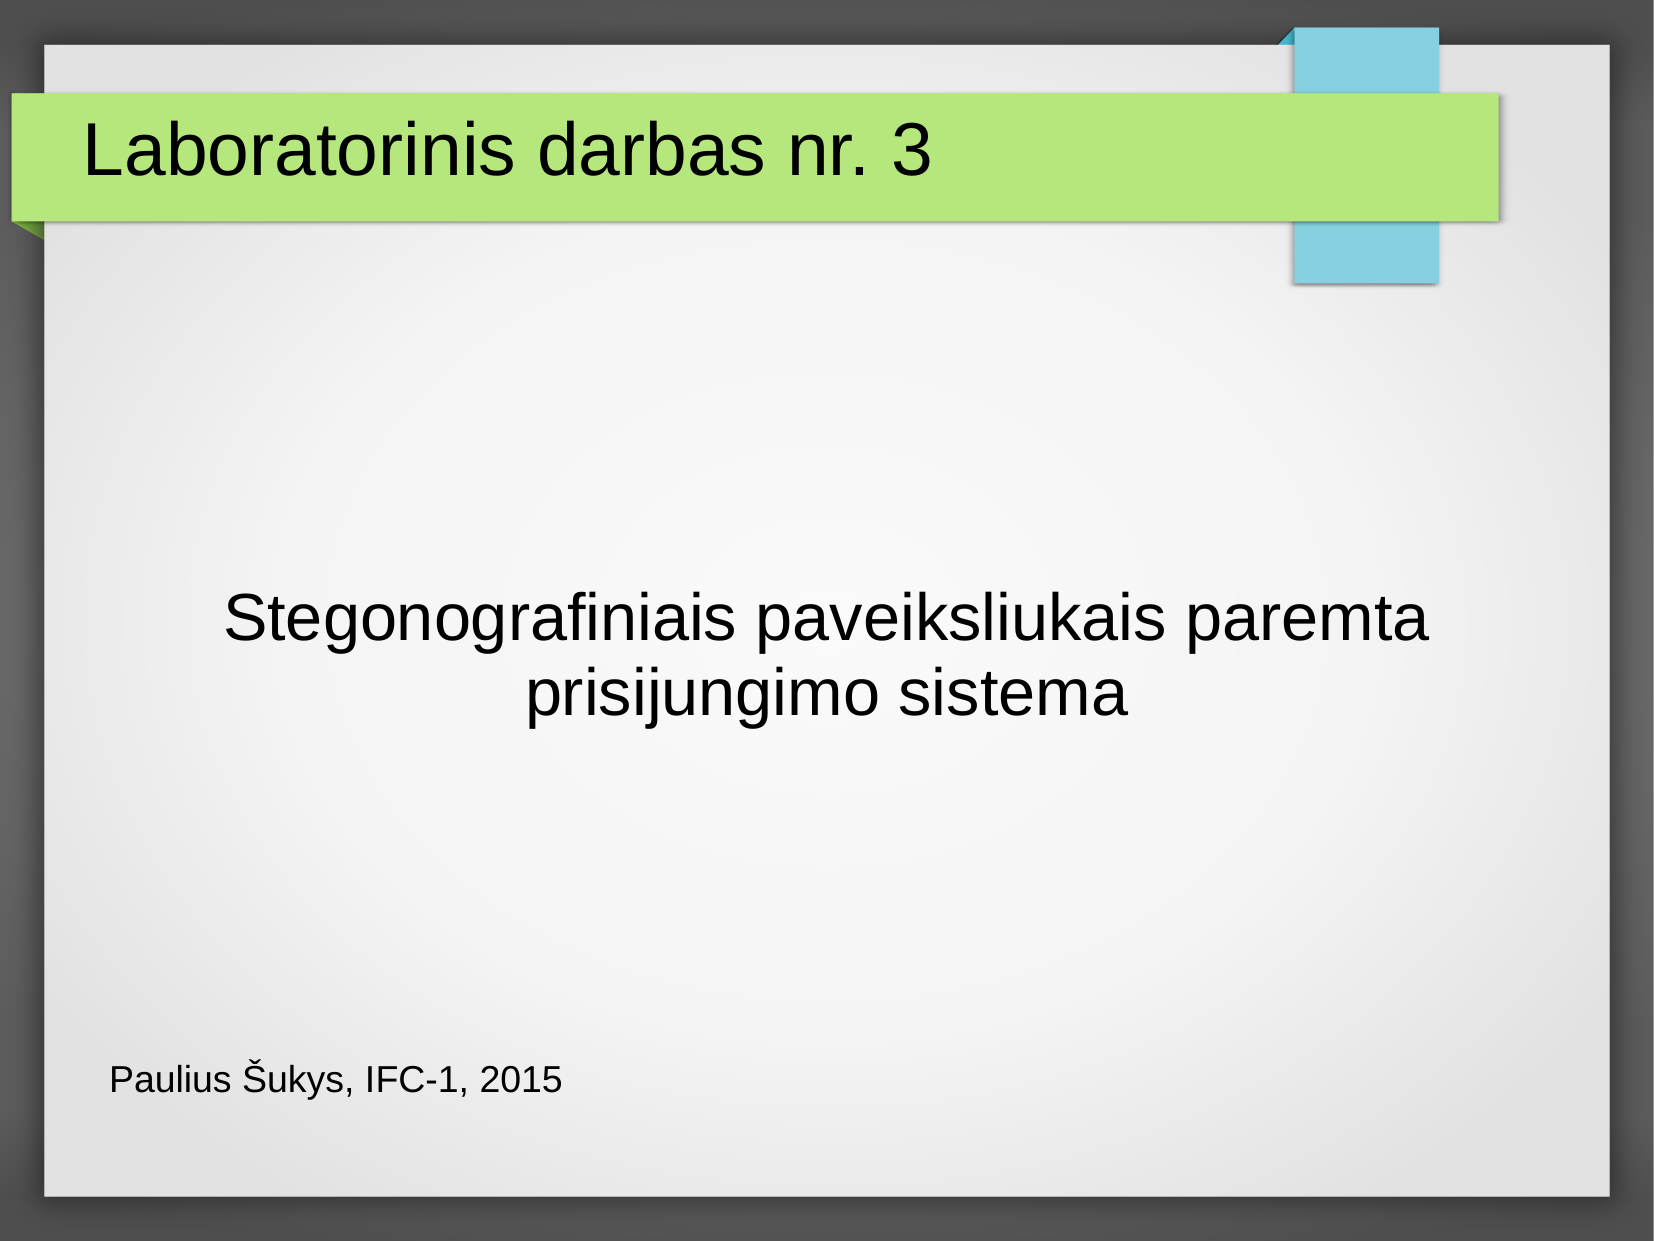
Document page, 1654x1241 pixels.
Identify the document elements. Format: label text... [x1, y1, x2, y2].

subtitle Stegonografiniais paveiksliukais paremta prisijungimo sistema [82, 295, 1571, 1015]
title Laboratorinis darbas nr. 3 [82, 47, 1235, 252]
picture [0, 0, 1654, 1241]
text_box Paulius Šukys, IFC-1, 2015 [94, 1051, 1571, 1108]
